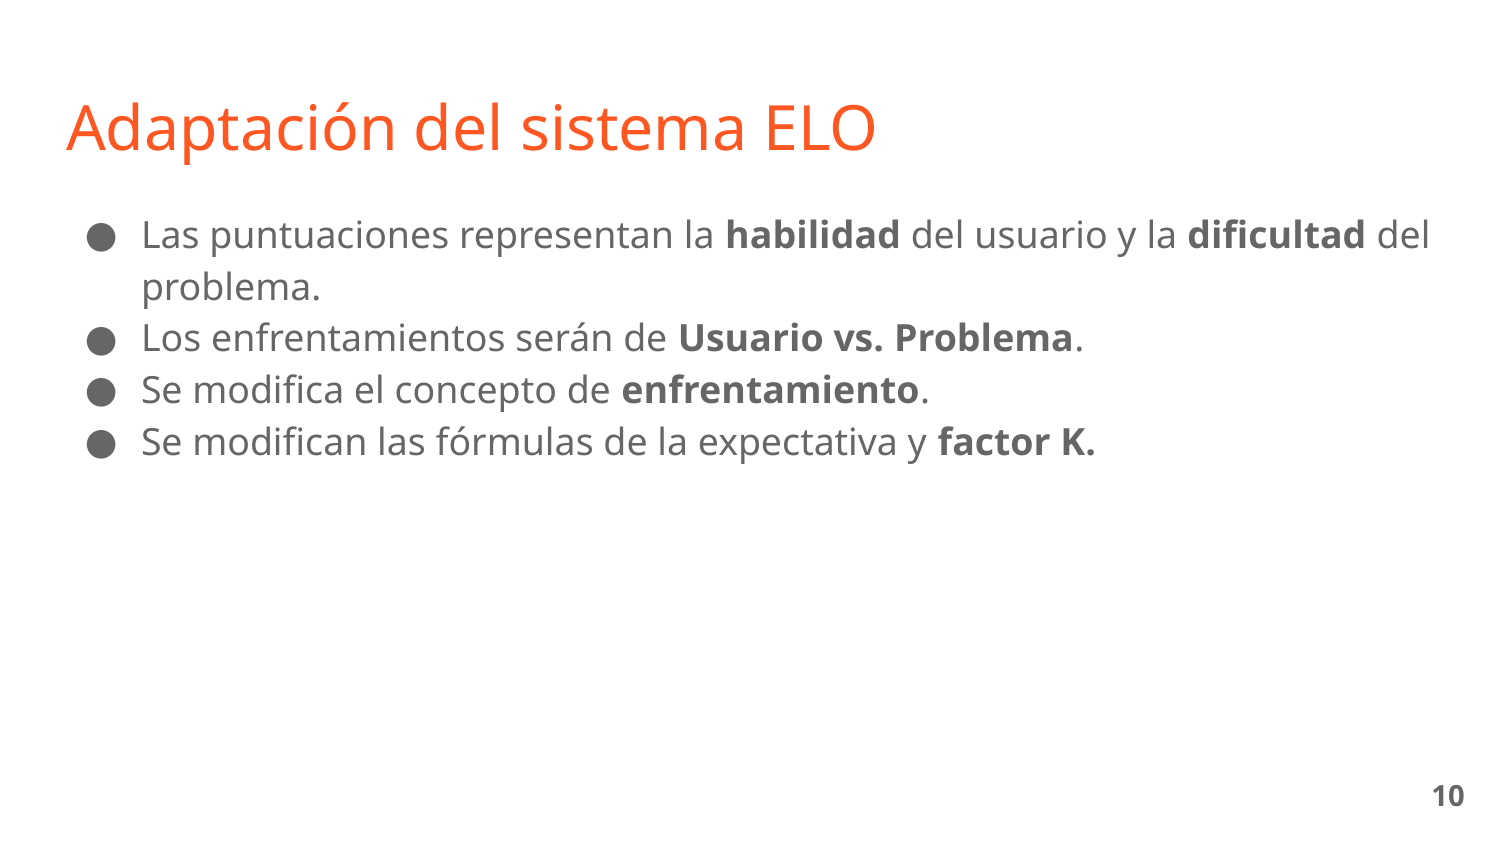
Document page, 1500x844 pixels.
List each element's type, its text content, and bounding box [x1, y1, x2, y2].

slide_number <number> [1389, 764, 1480, 830]
title Adaptación del sistema ELO [51, 72, 1449, 167]
list Las puntuaciones representan la habilidad del usuario y la dificultad del problema. Los enfrentamientos serán de Usuario vs. Problema. Se modifica el concepto de enfrentamiento. Se modifican las fórmulas de la expectativa y factor K. [51, 189, 1449, 750]
